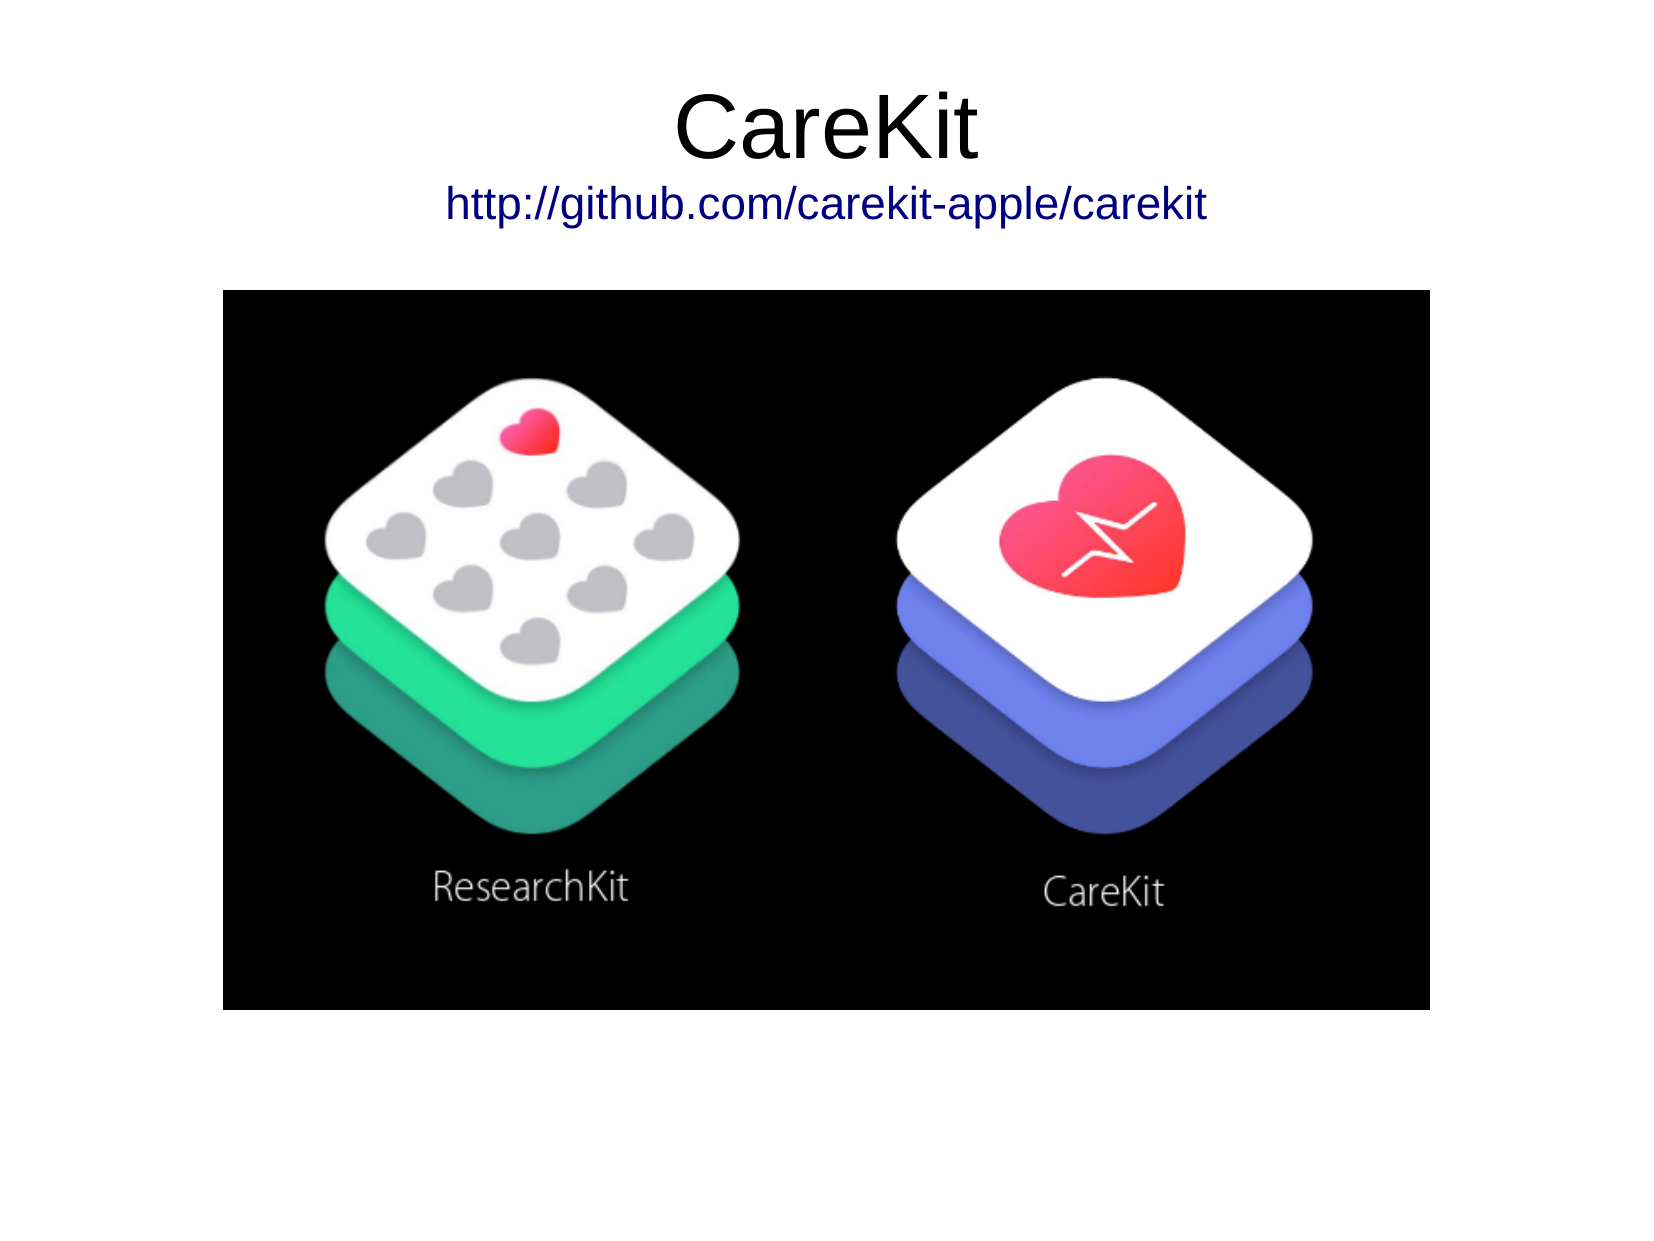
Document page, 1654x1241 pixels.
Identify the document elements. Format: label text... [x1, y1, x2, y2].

picture [223, 290, 1430, 1010]
title CareKit http://github.com/carekit-apple/carekit [82, 49, 1571, 257]
